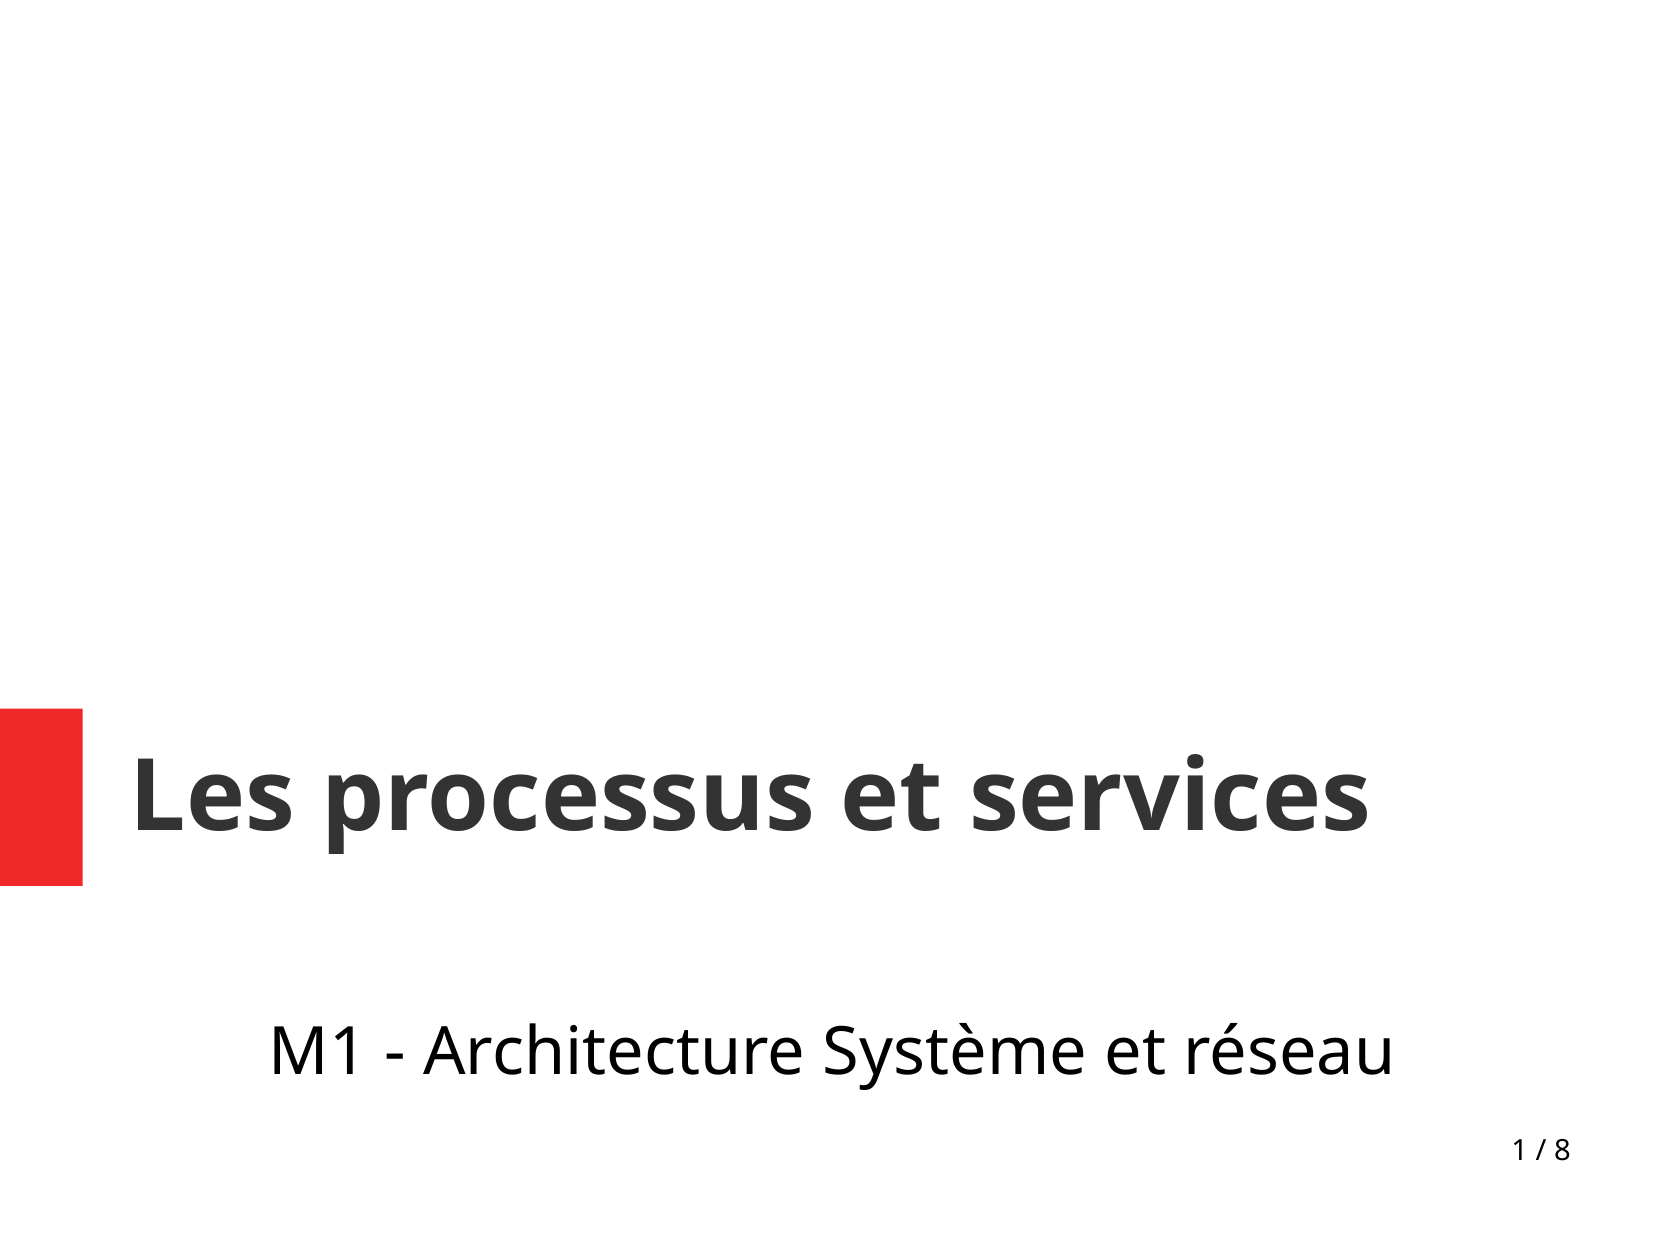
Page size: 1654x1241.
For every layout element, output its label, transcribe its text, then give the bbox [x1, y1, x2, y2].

subtitle M1 - Architecture Système et réseau [129, 968, 1536, 1130]
title Les processus et services [129, 650, 1536, 933]
